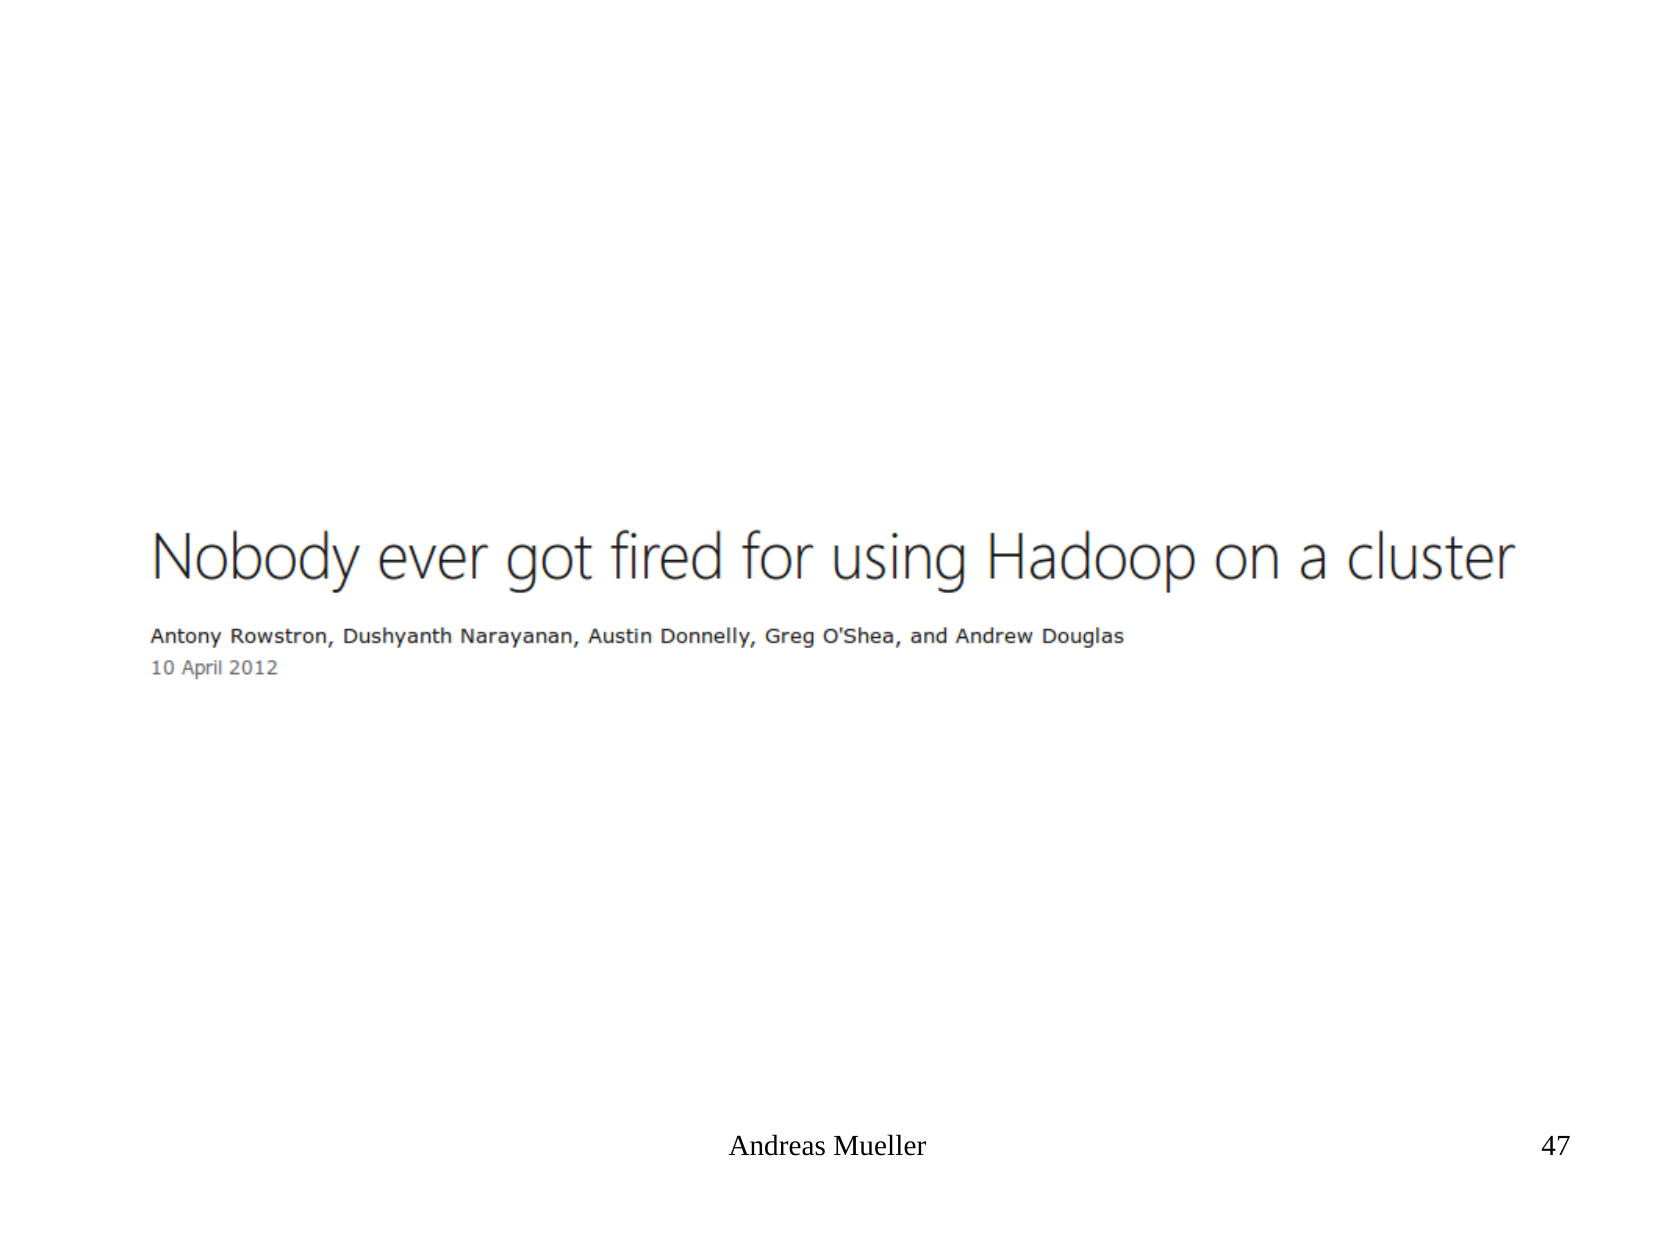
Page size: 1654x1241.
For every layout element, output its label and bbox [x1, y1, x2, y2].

picture [110, 505, 1575, 714]
